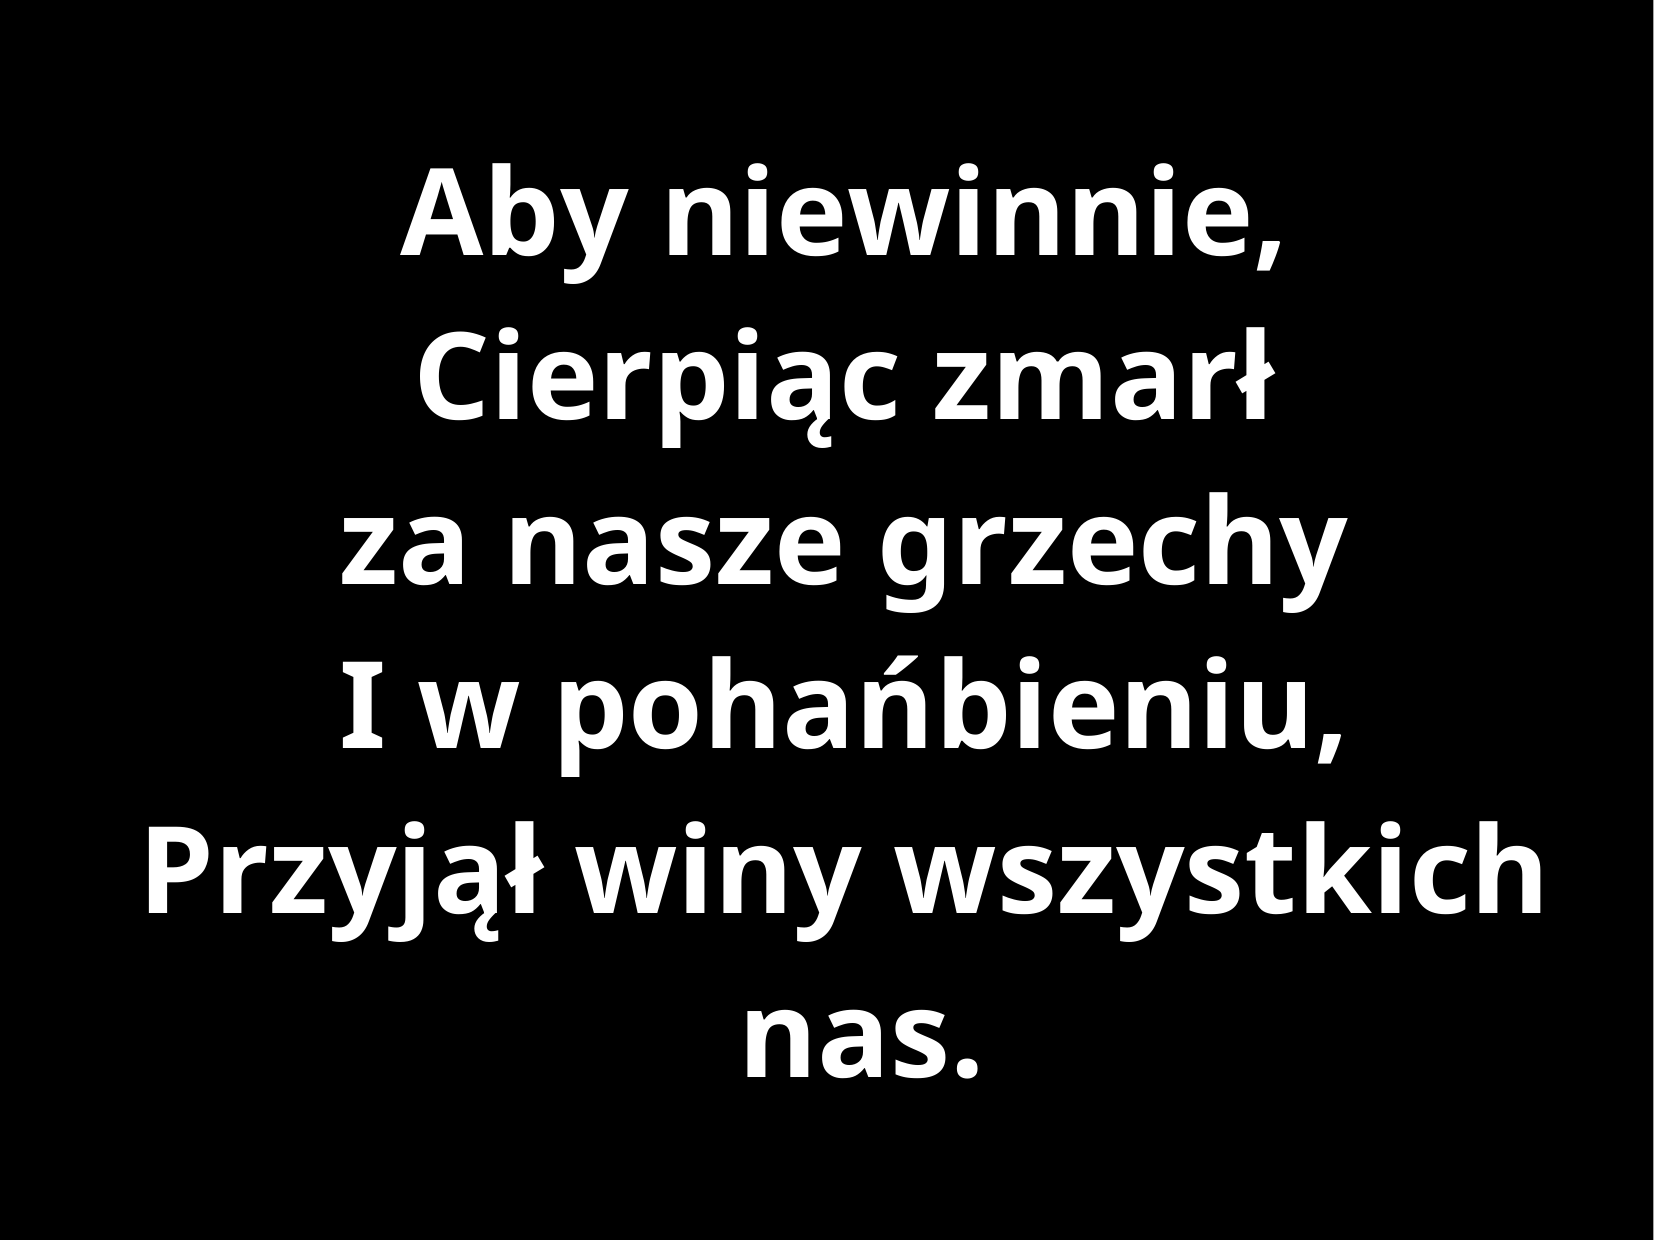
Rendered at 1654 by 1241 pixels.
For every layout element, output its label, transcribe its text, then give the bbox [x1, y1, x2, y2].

subtitle Aby niewinnie, Cierpiąc zmarł za nasze grzechy I w pohańbieniu, Przyjął winy wszystkich nas. [0, 0, 1654, 1240]
